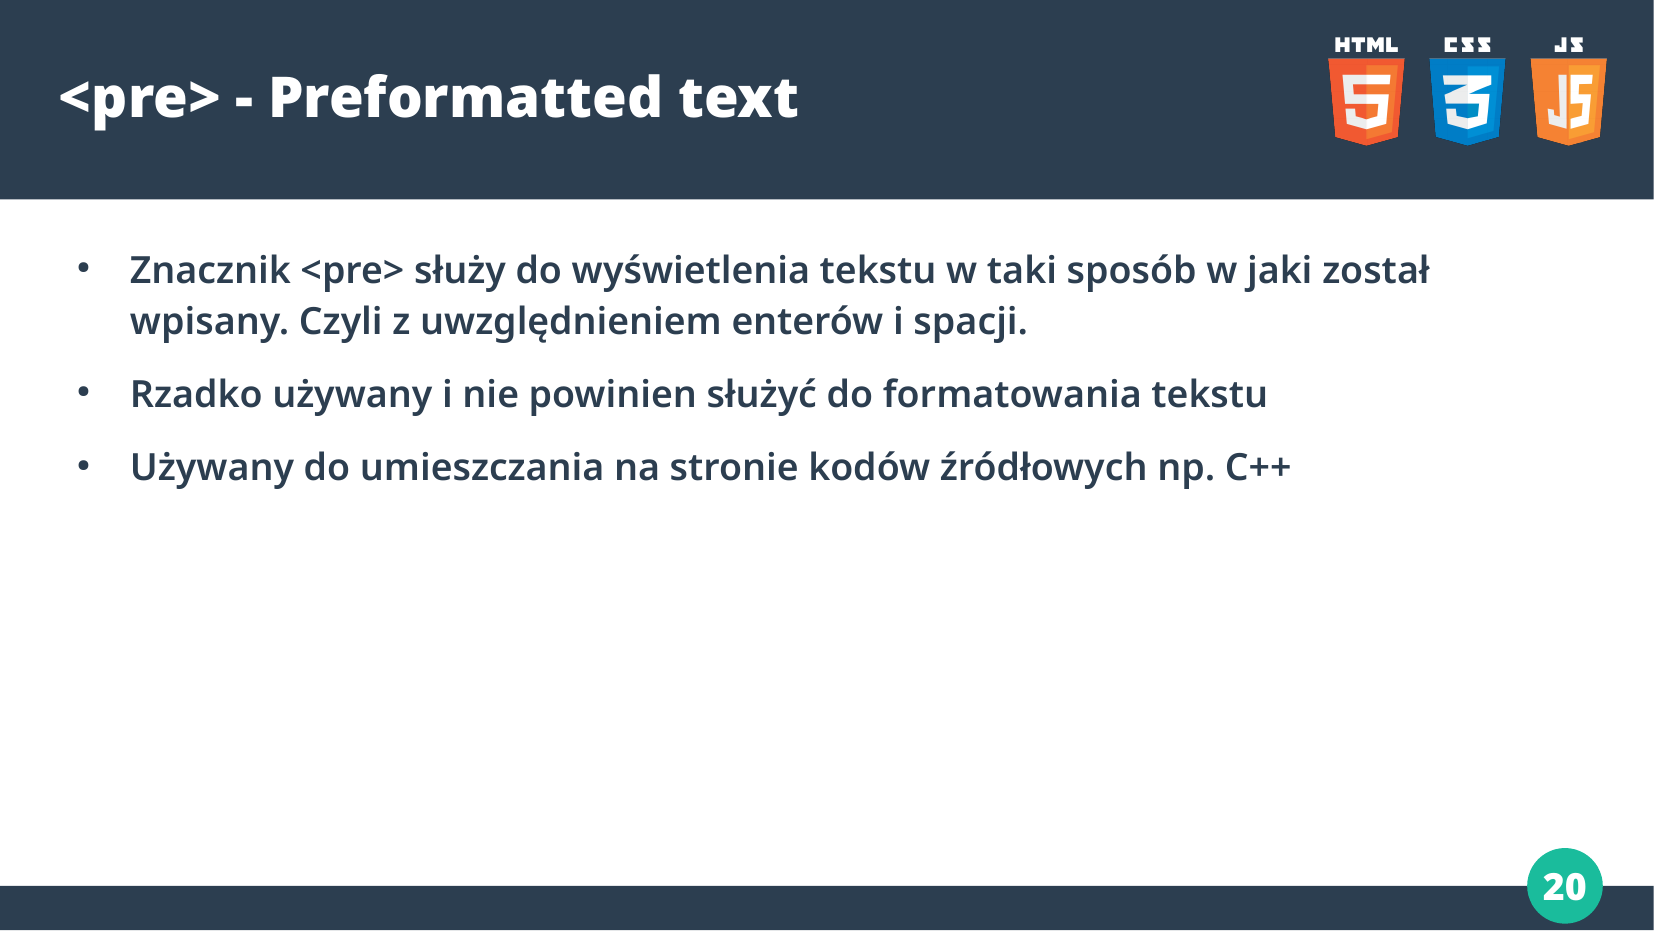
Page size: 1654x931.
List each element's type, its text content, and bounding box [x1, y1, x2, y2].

picture [1328, 37, 1607, 146]
list Znacznik <pre> służy do wyświetlenia tekstu w taki sposób w jaki został wpisany. Czyli z uwzględnieniem enterów i spacji. Rzadko używany i nie powinien służyć do formatowania tekstu Używany do umieszczania na stronie kodów źródłowych np. C++ [59, 243, 1595, 532]
title <pre> - Preformatted text [59, 37, 1595, 155]
